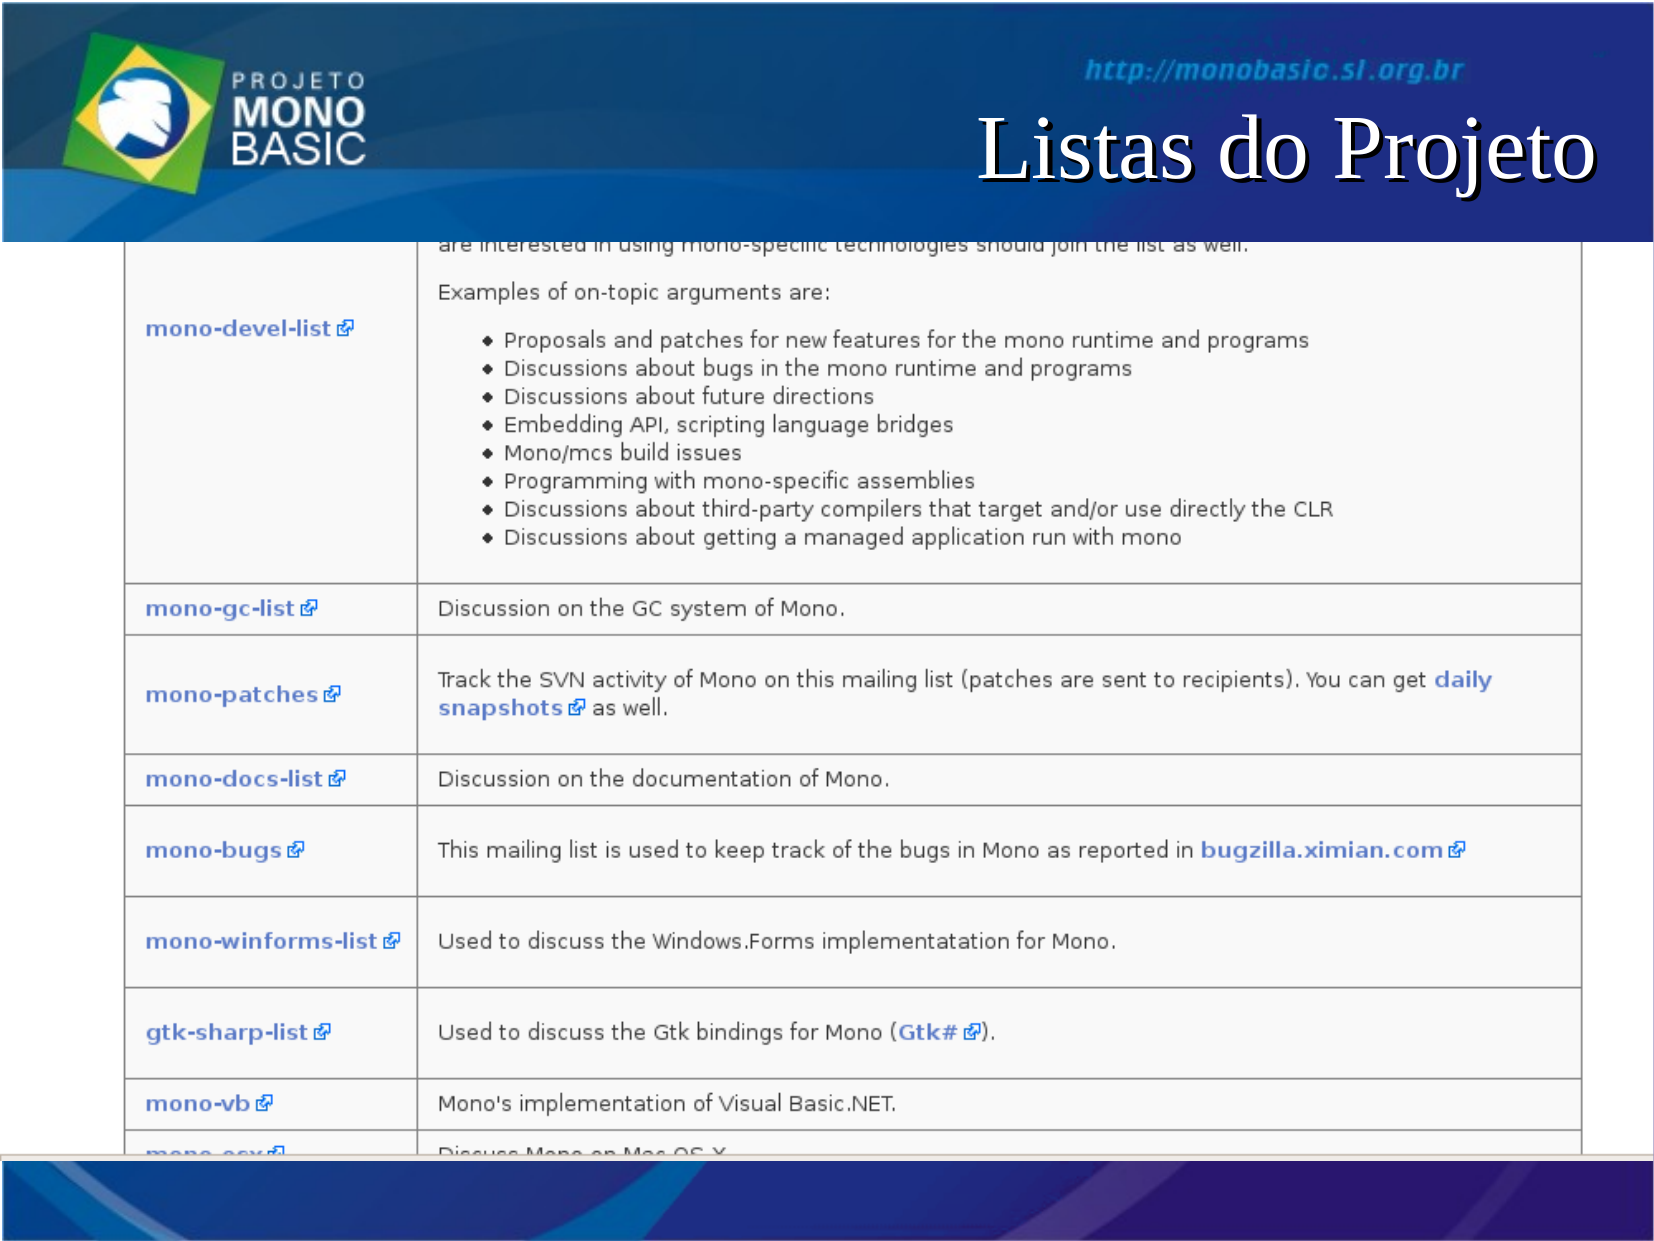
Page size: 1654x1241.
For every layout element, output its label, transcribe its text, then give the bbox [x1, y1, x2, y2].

title Listas do Projeto [186, 43, 1599, 242]
picture [0, 2, 1654, 1241]
